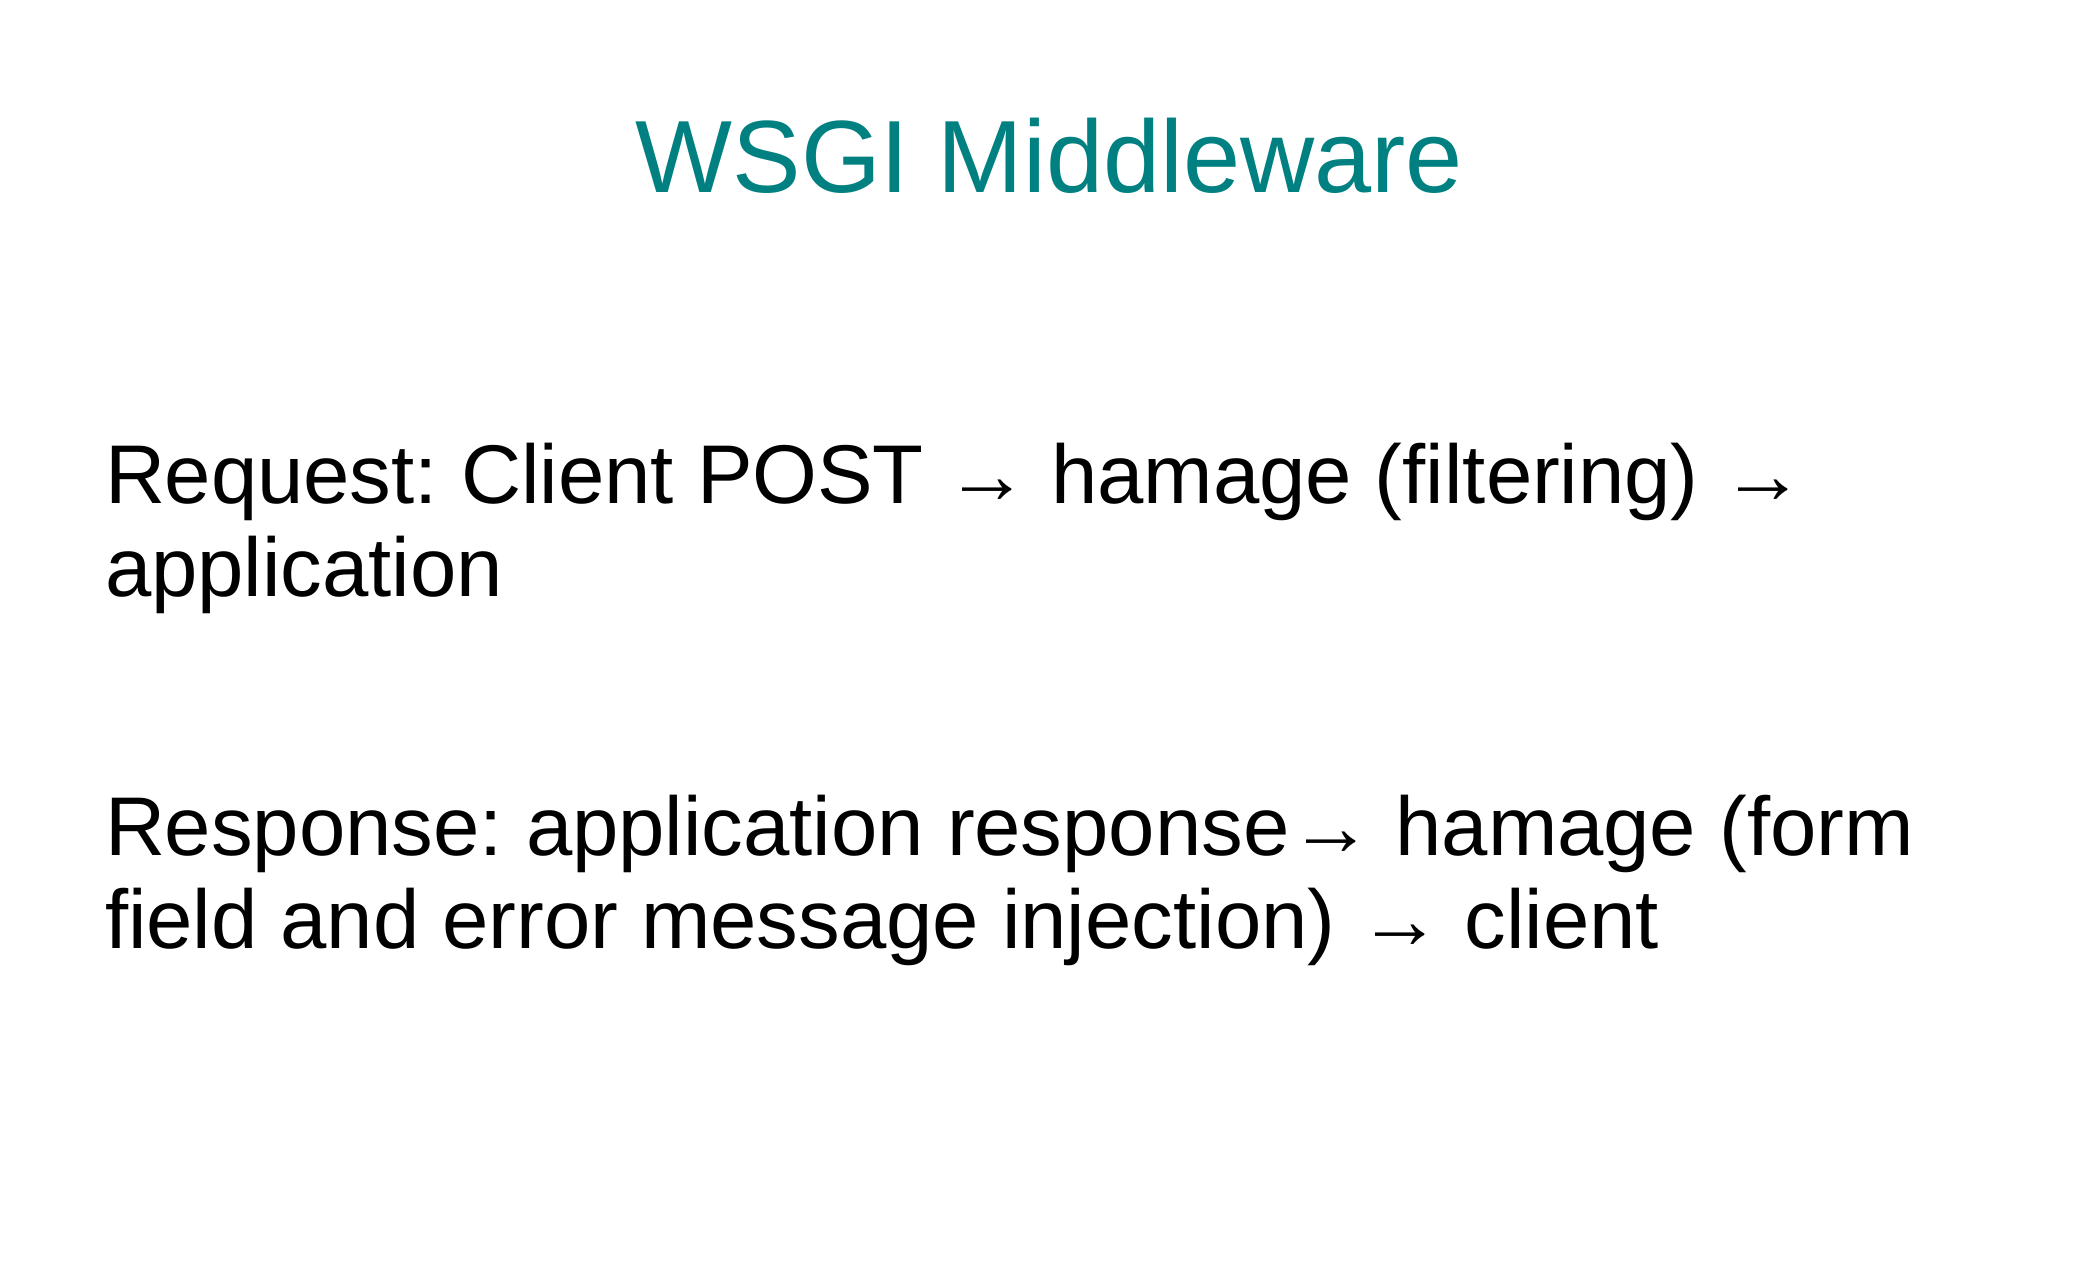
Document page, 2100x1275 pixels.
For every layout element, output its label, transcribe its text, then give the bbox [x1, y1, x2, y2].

title WSGI Middleware [105, 50, 1995, 264]
list Request: Client POST → hamage (filtering) → application Response: application response→ hamage (form field and error message injection) → client [105, 298, 1953, 1038]
